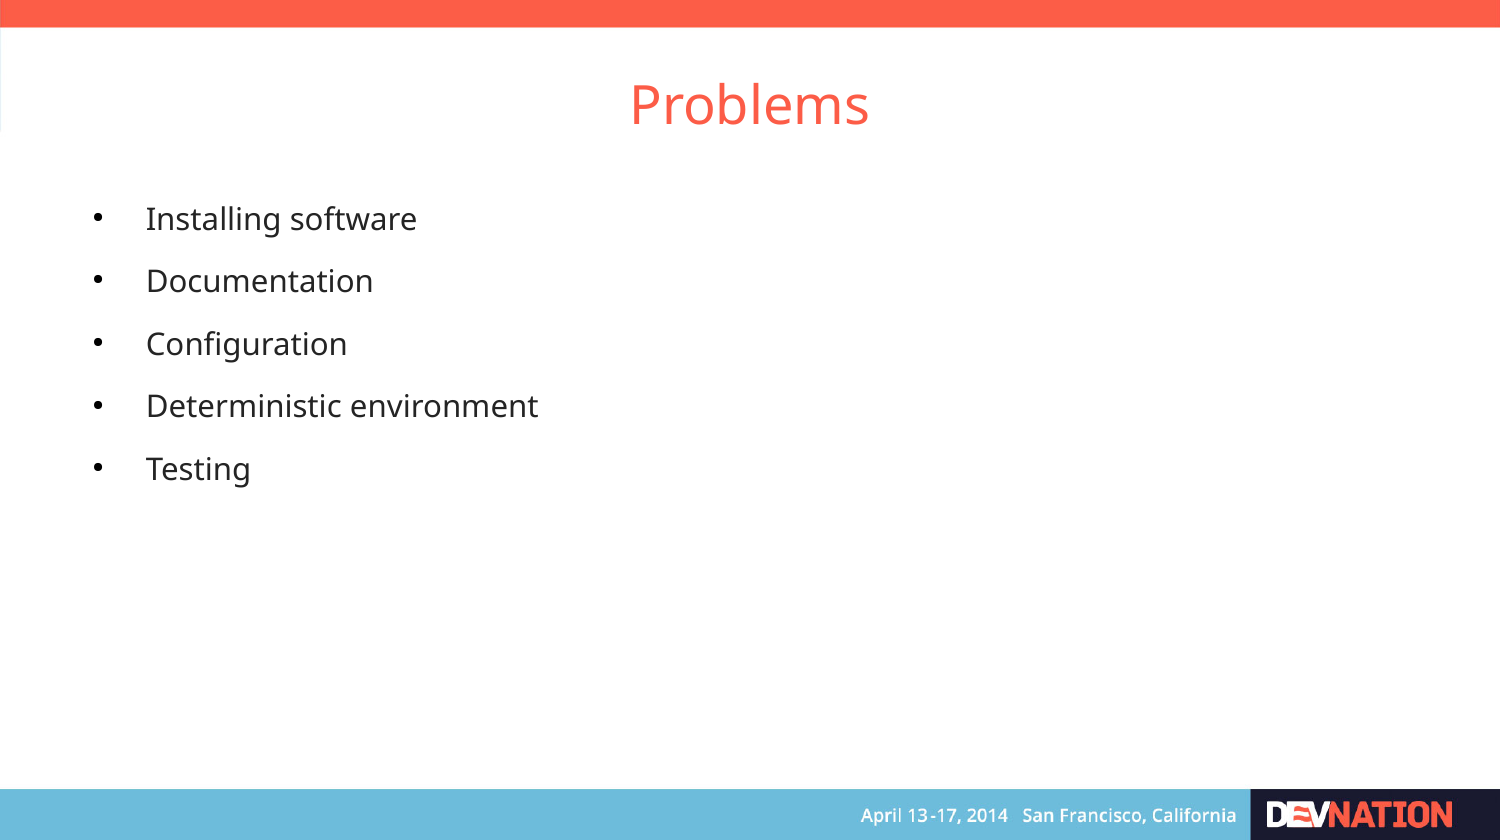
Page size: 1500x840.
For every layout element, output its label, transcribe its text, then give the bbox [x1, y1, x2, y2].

list Installing software Documentation Configuration Deterministic environment Testing [74, 196, 751, 751]
title Problems [74, 33, 1425, 174]
picture [0, 0, 1500, 840]
